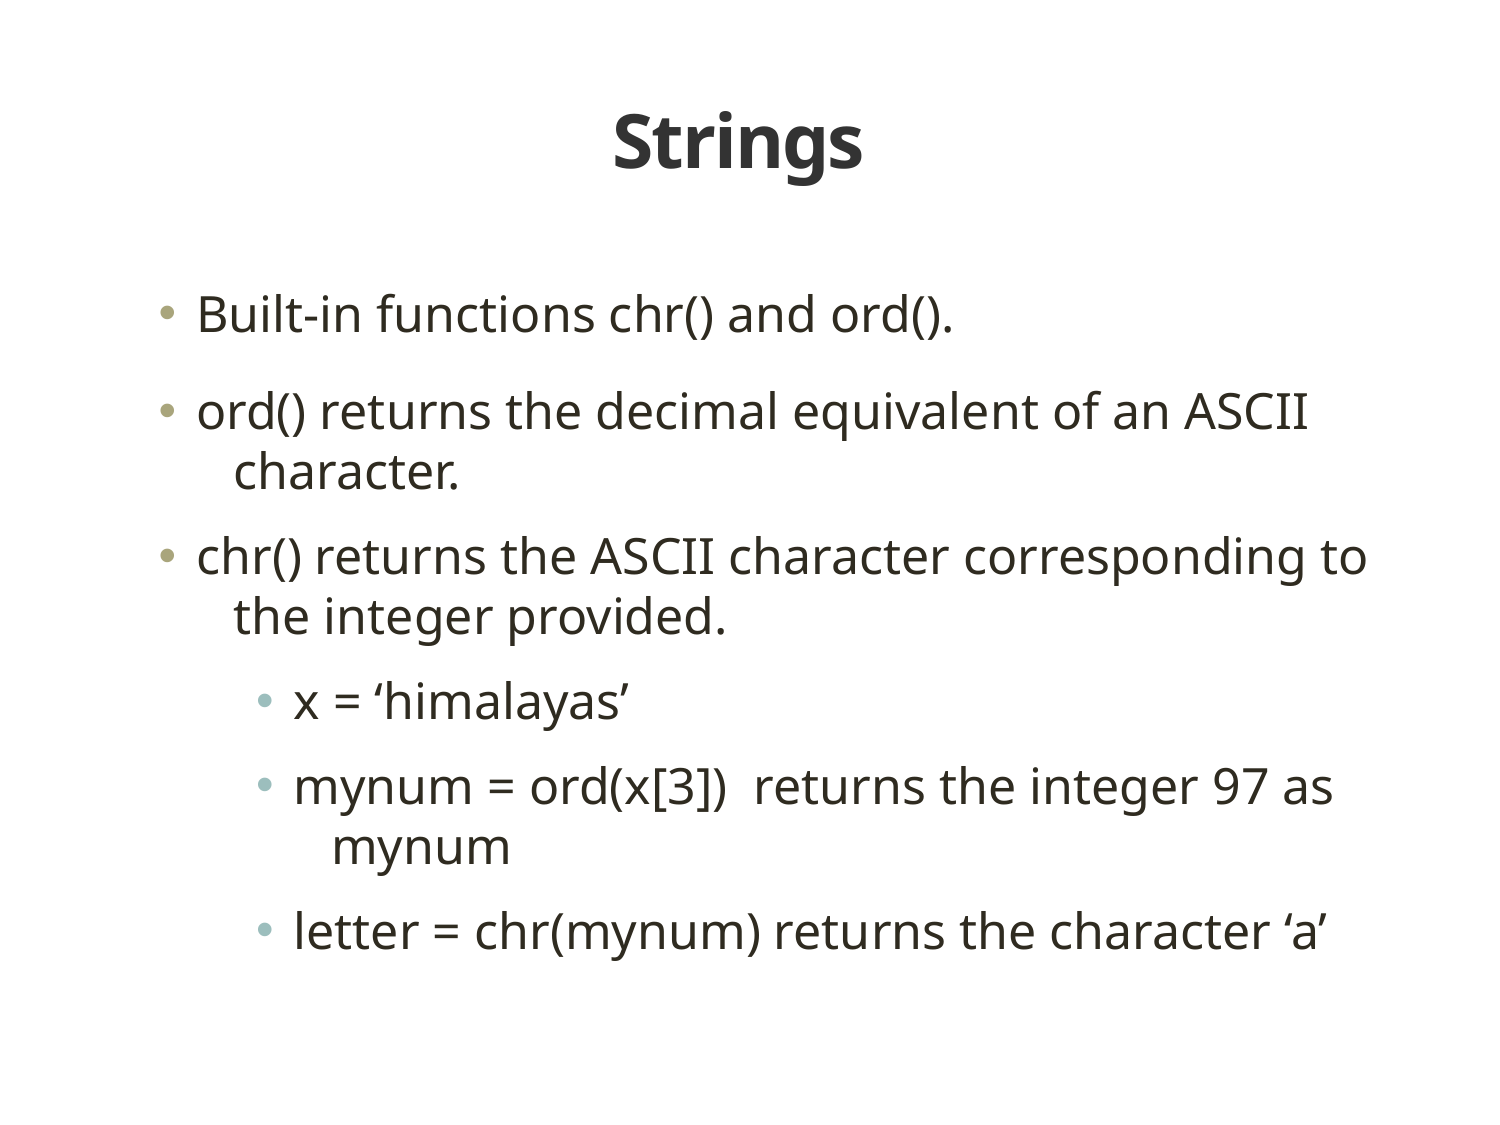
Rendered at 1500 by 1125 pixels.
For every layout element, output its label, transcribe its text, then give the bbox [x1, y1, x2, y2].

list Built-in functions chr() and ord(). ord() returns the decimal equivalent of an ASCII character. chr() returns the ASCII character corresponding to the integer provided. x = ‘himalayas’ mynum = ord(x[3]) returns the integer 97 as mynum letter = chr(mynum) returns the character ‘a’ [106, 274, 1445, 1111]
title Strings [18, 45, 1460, 233]
